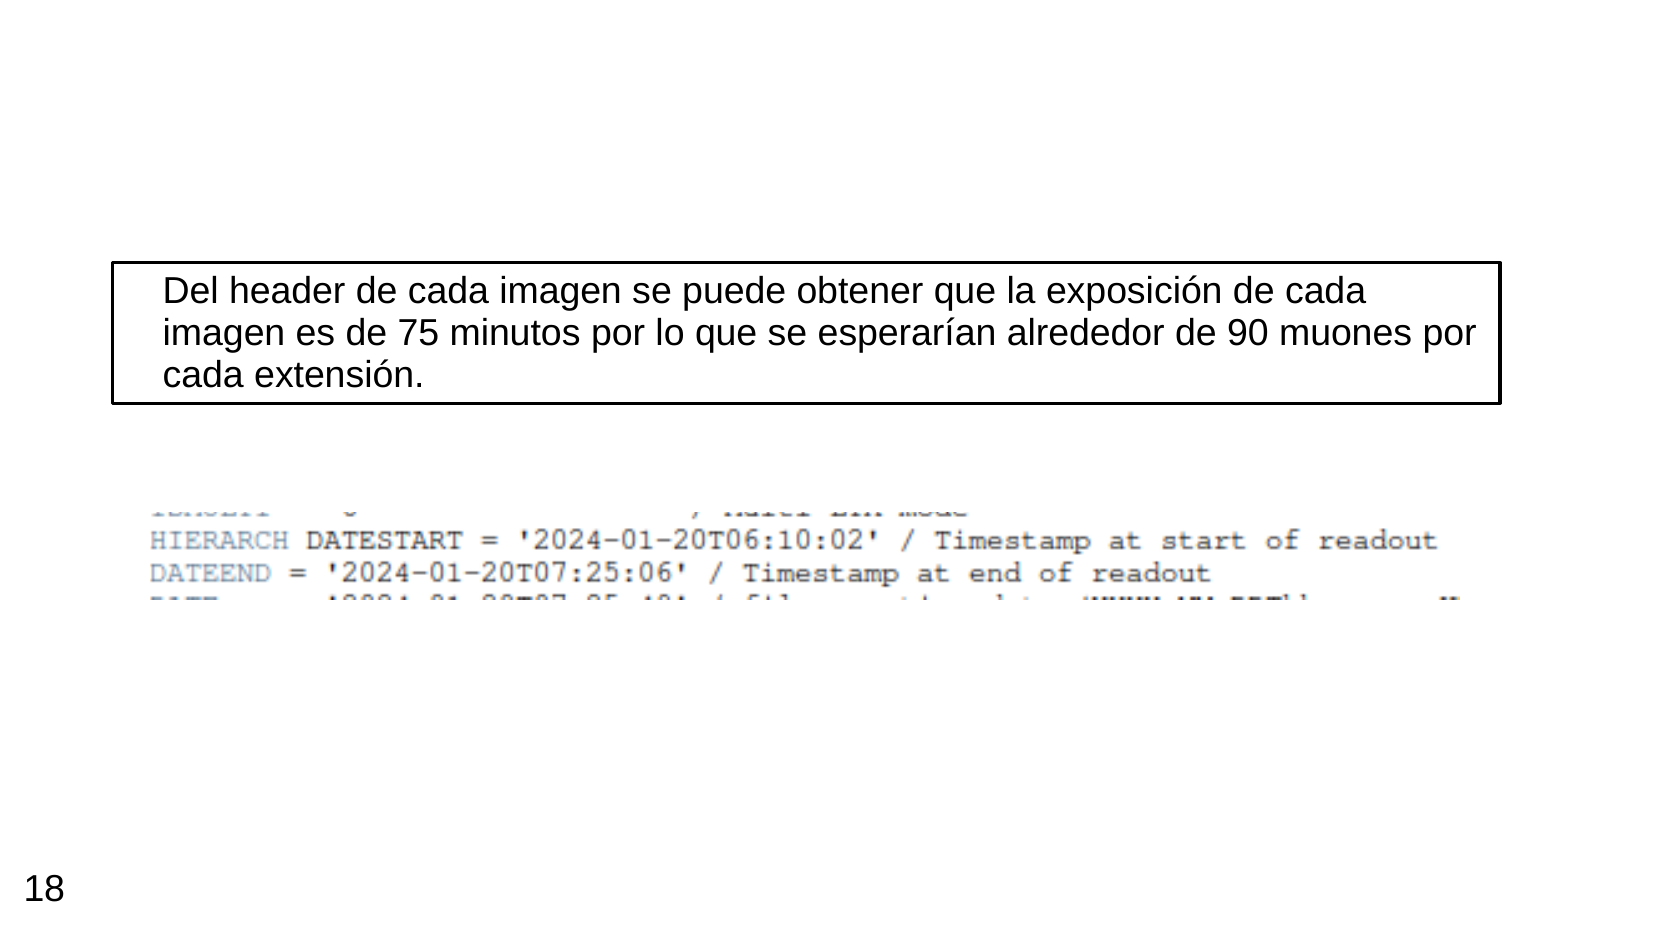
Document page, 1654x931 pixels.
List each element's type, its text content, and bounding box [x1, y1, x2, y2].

text_box Del header de cada imagen se puede obtener que la exposición de cada imagen es de 75 minutos por lo que se esperarían alrededor de 90 muones por cada extensión. [112, 262, 1501, 404]
text_box <number> [8, 860, 638, 931]
picture [150, 512, 1460, 601]
